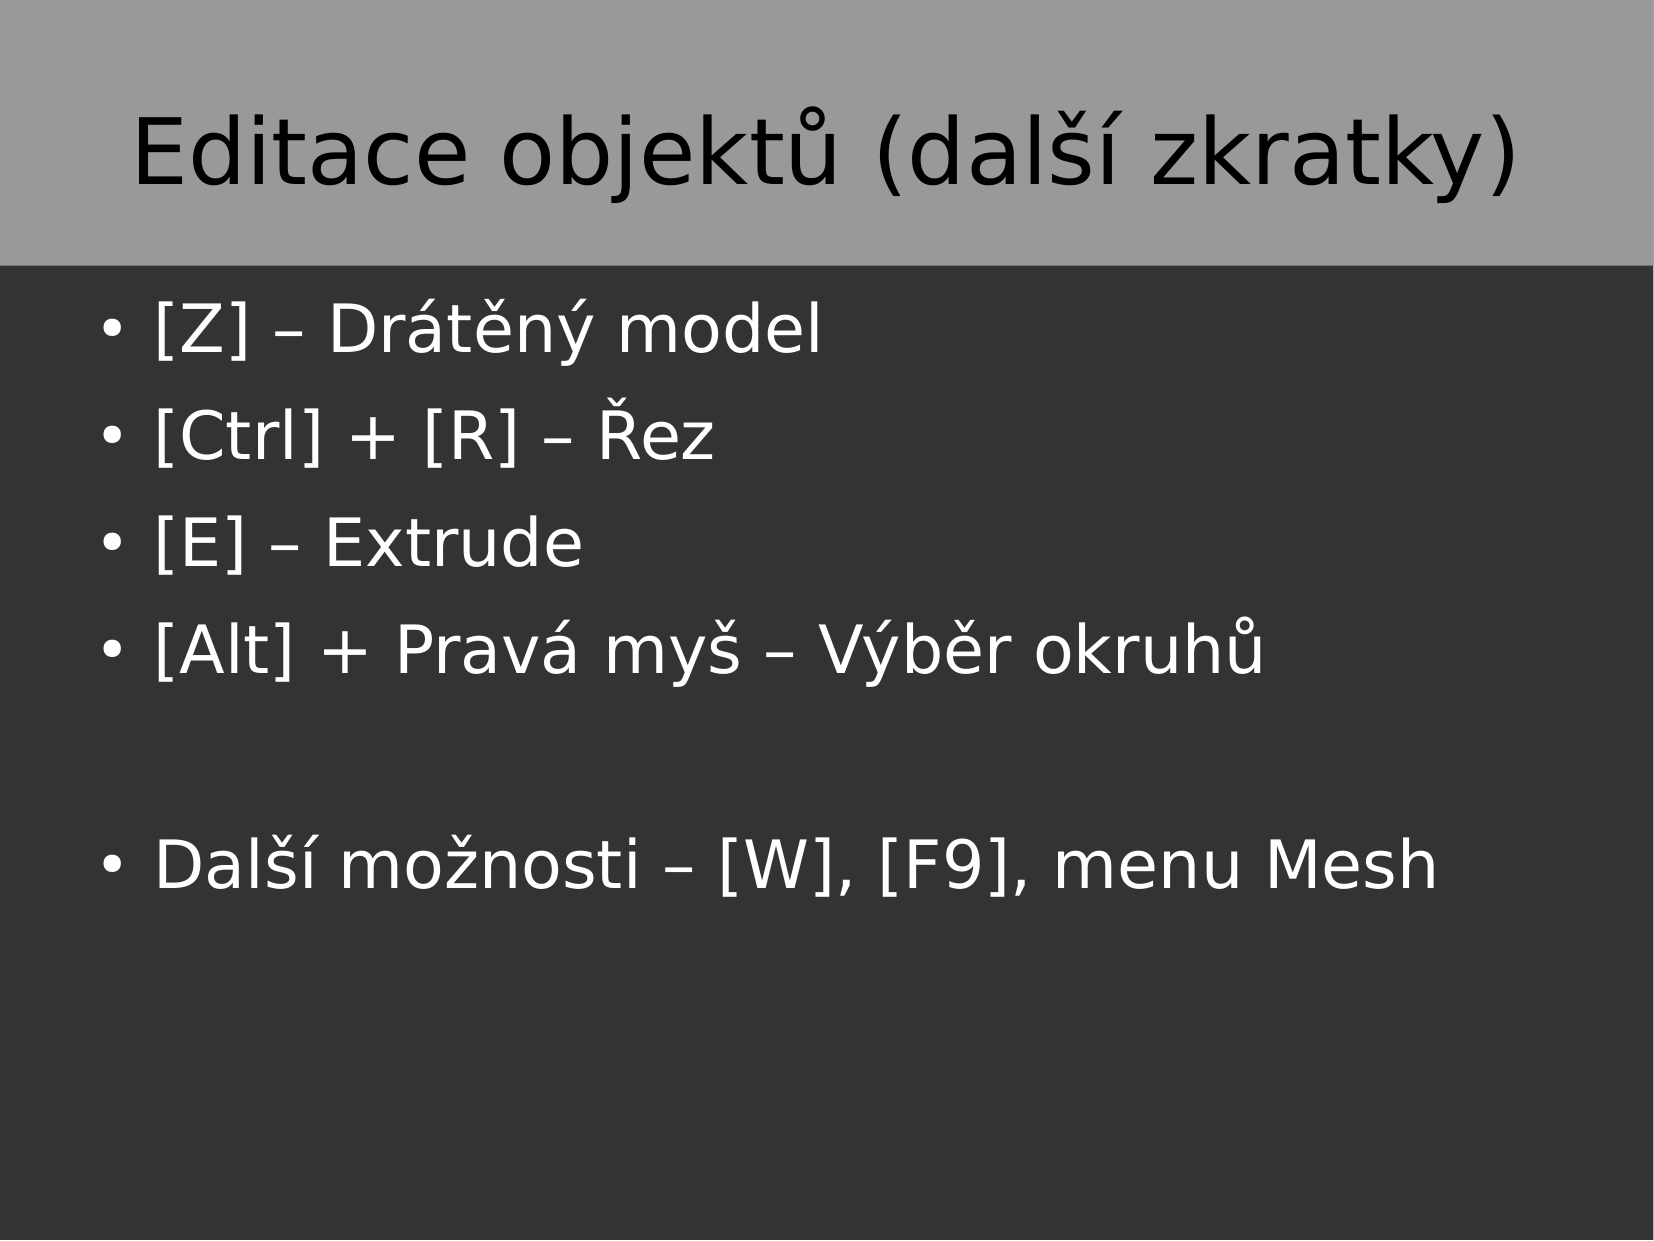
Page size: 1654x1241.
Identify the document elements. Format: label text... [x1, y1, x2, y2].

list [Z] – Drátěný model [Ctrl] + [R] – Řez [E] – Extrude [Alt] + Pravá myš – Výběr okruhů Další možnosti – [W], [F9], menu Mesh [82, 290, 1571, 1094]
title Editace objektů (další zkratky) [82, 56, 1571, 250]
